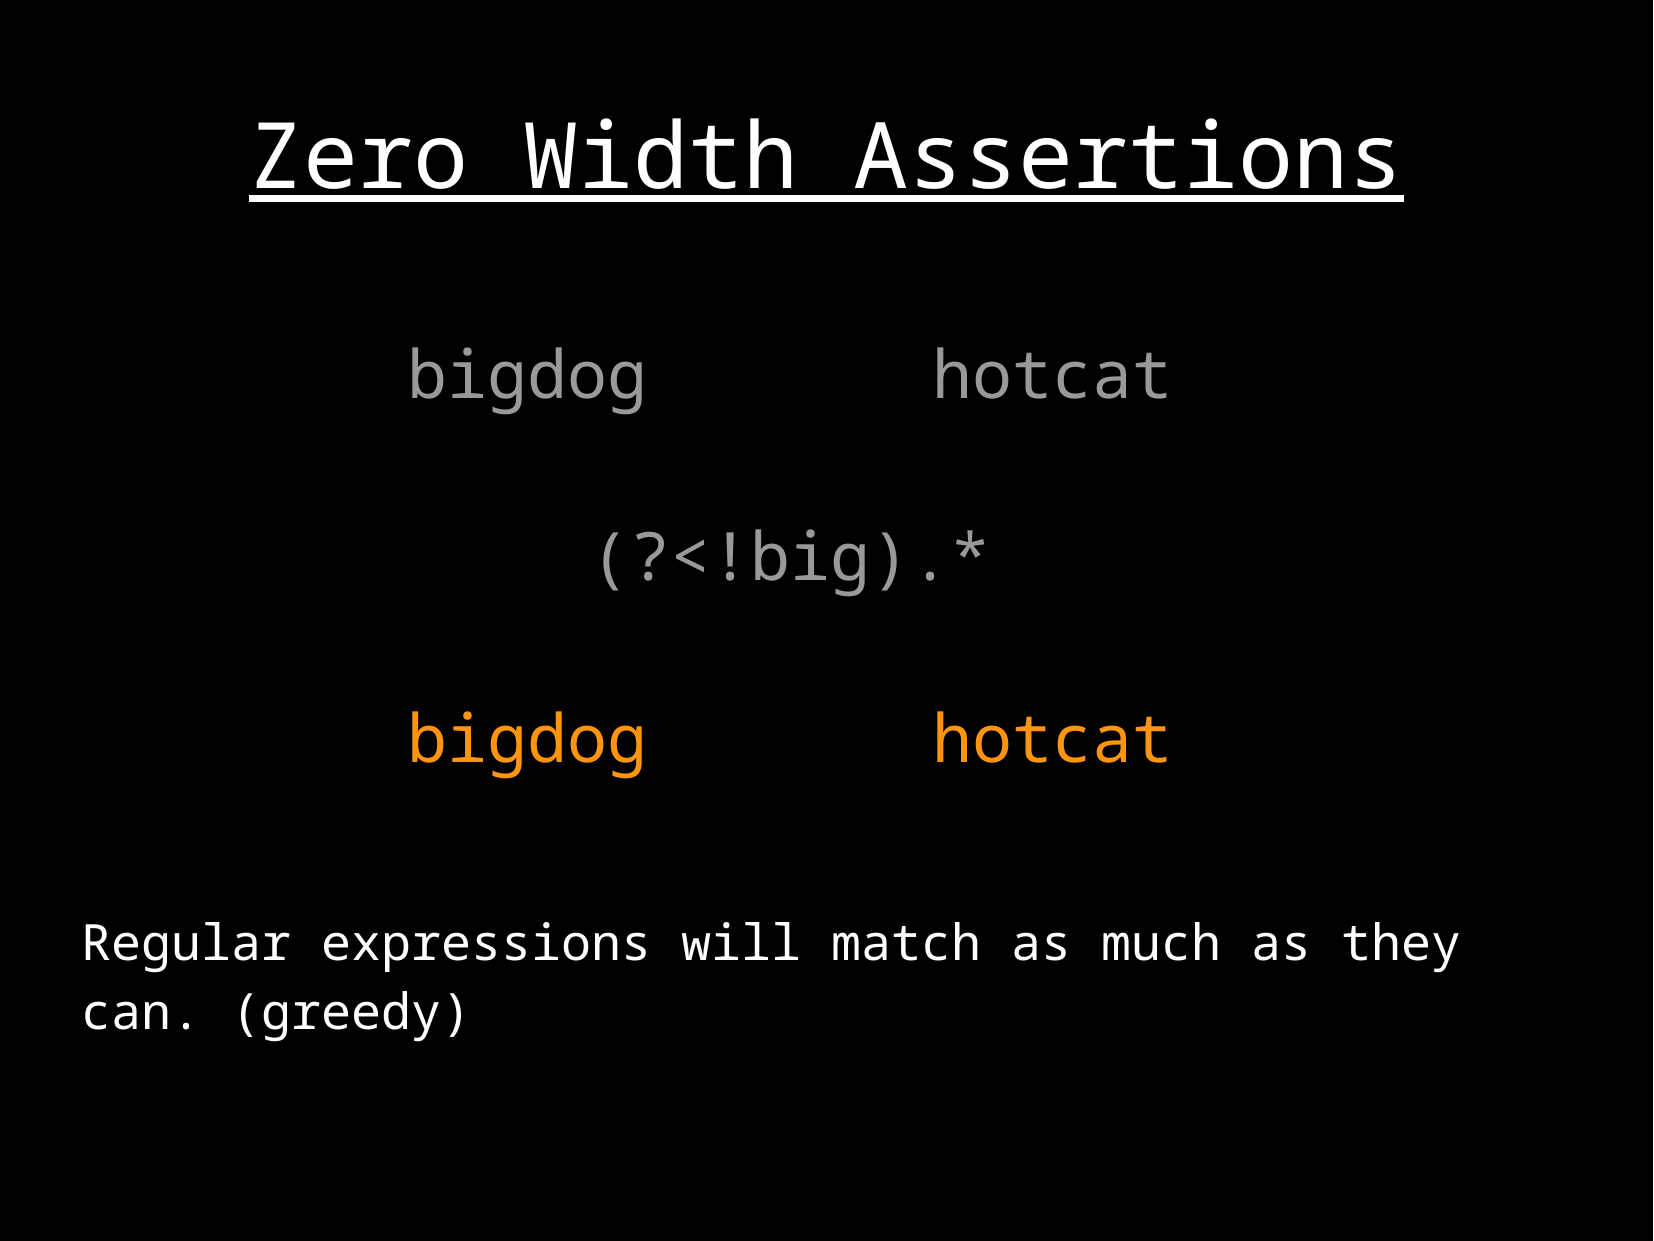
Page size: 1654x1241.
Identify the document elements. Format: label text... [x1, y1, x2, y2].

text_box Regular expressions will match as much as they can. (greedy) [66, 900, 1612, 964]
subtitle bigdog hotcat (?<!big).* bigdog hotcat [28, 285, 1517, 1006]
title Zero Width Assertions [82, 49, 1571, 257]
